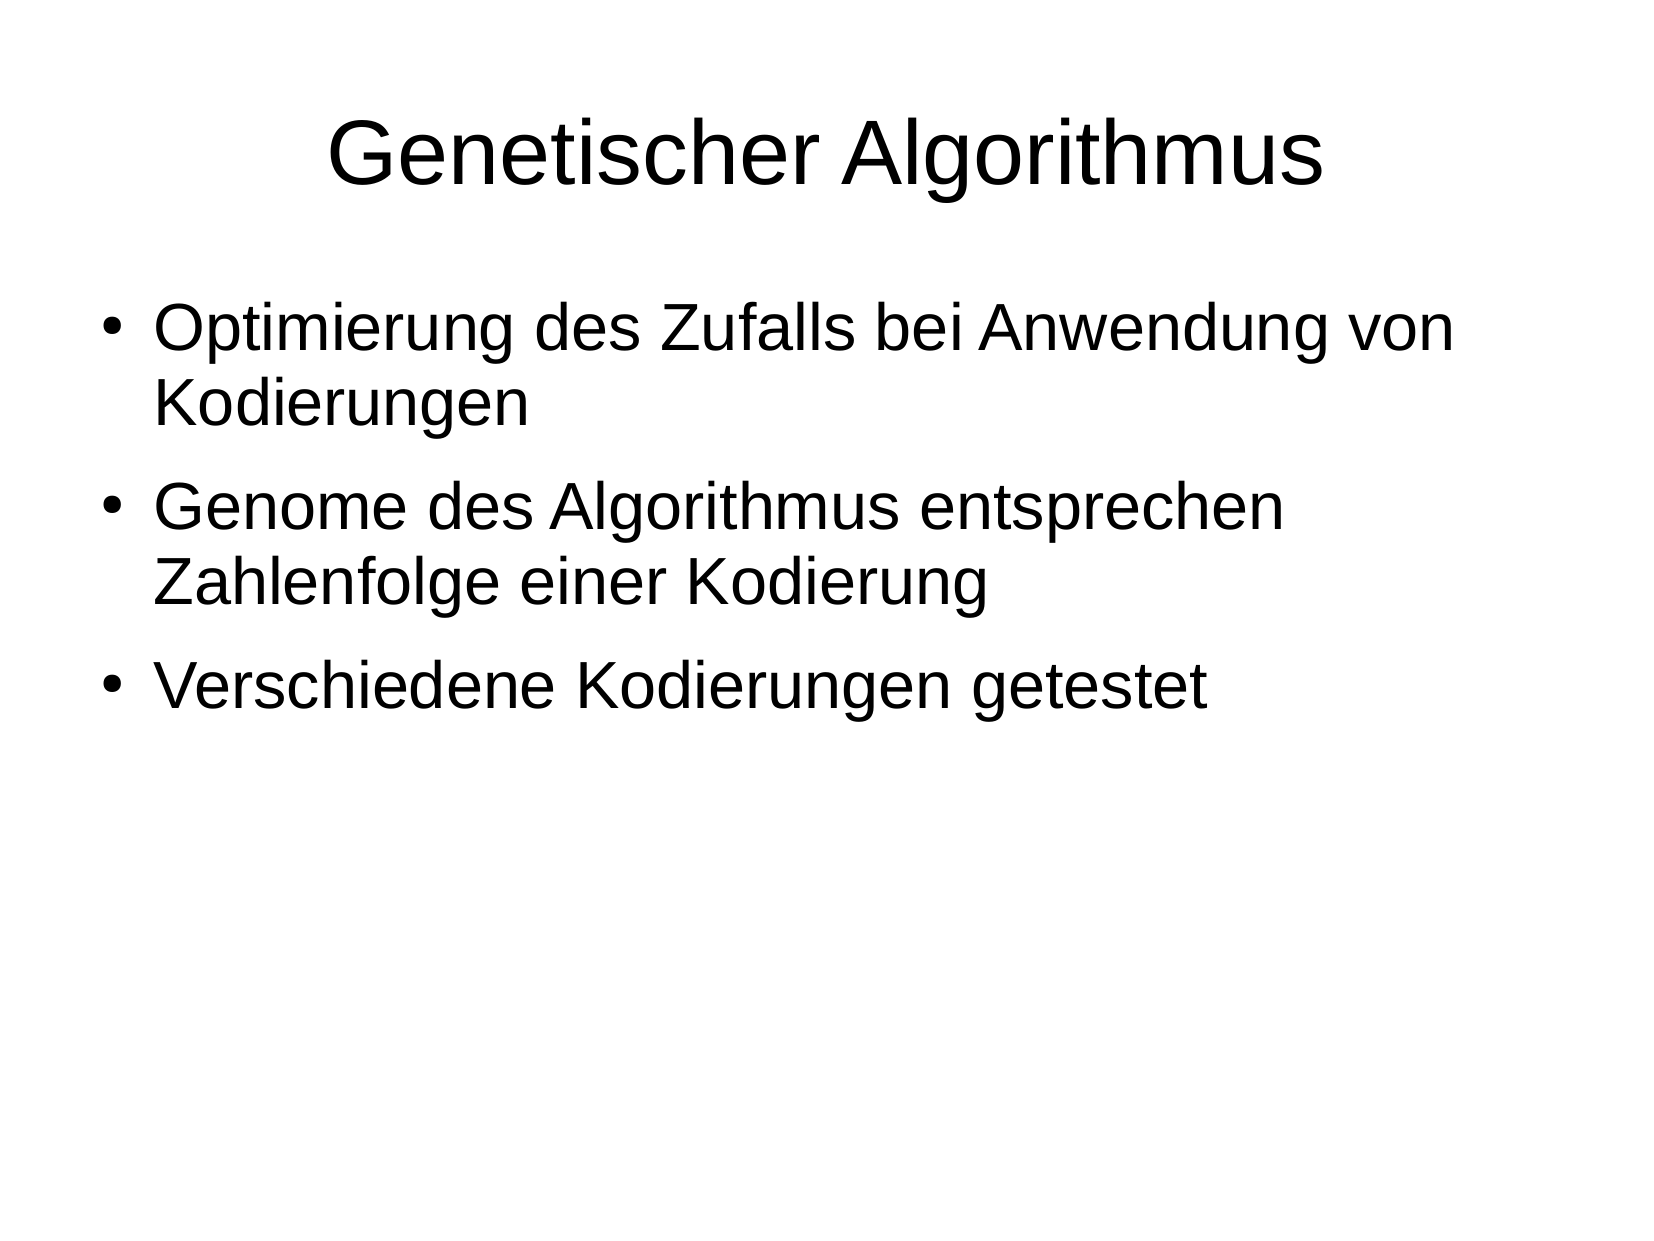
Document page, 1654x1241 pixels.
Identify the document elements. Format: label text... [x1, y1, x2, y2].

title Genetischer Algorithmus [82, 49, 1571, 257]
list Optimierung des Zufalls bei Anwendung von Kodierungen Genome des Algorithmus entsprechen Zahlenfolge einer Kodierung Verschiedene Kodierungen getestet [82, 290, 1571, 1010]
